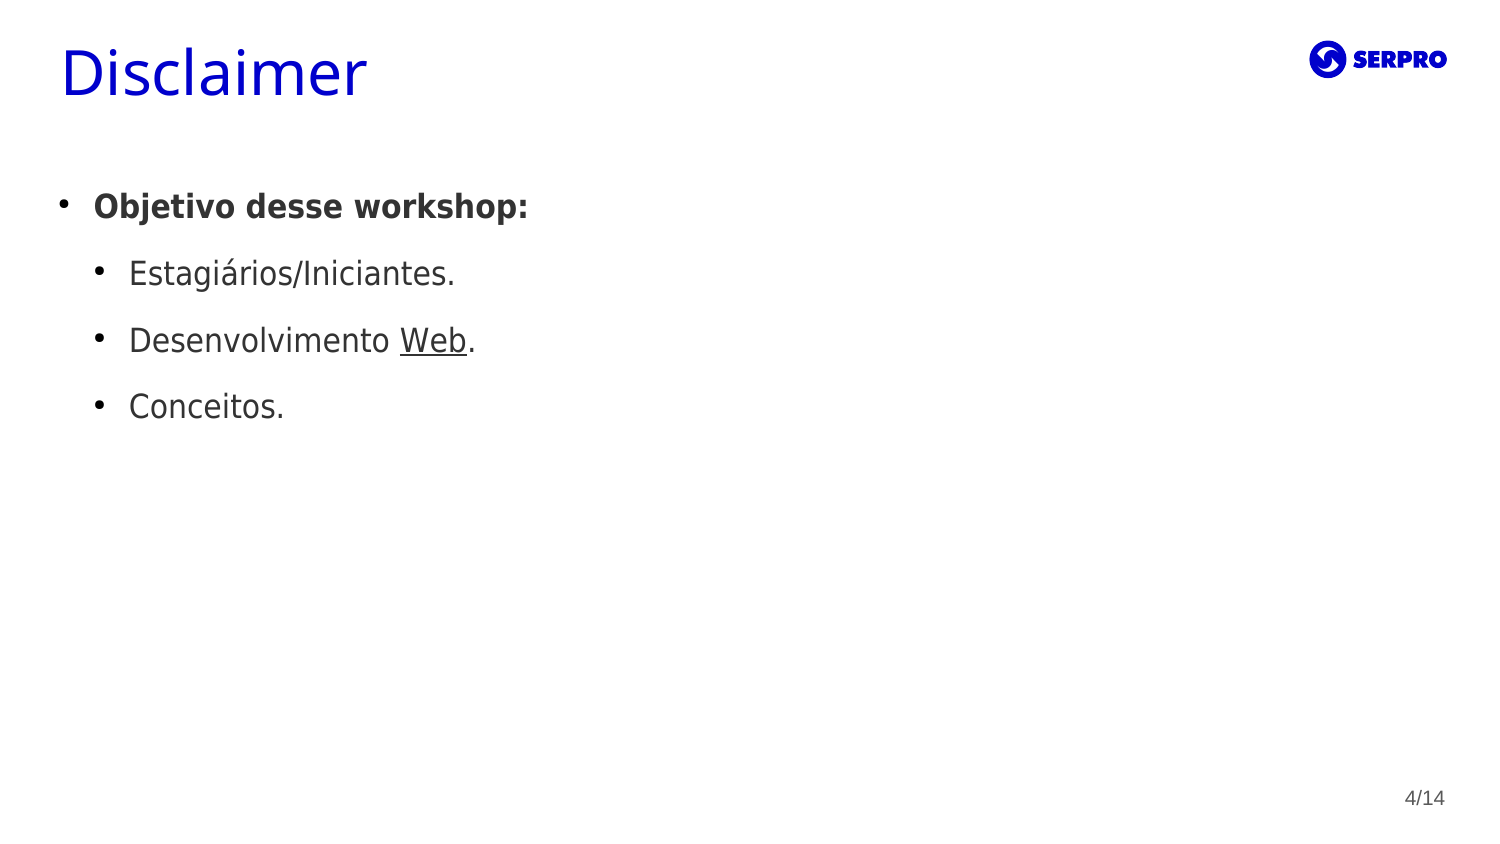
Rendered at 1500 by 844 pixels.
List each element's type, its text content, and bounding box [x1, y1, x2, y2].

picture [1306, 37, 1450, 82]
title Disclaimer [45, 32, 1191, 129]
text_box Objetivo desse workshop: Estagiários/Iniciantes. Desenvolvimento Web. Conceitos. [58, 179, 1351, 244]
slide_number <número>/14 [1389, 764, 1480, 830]
